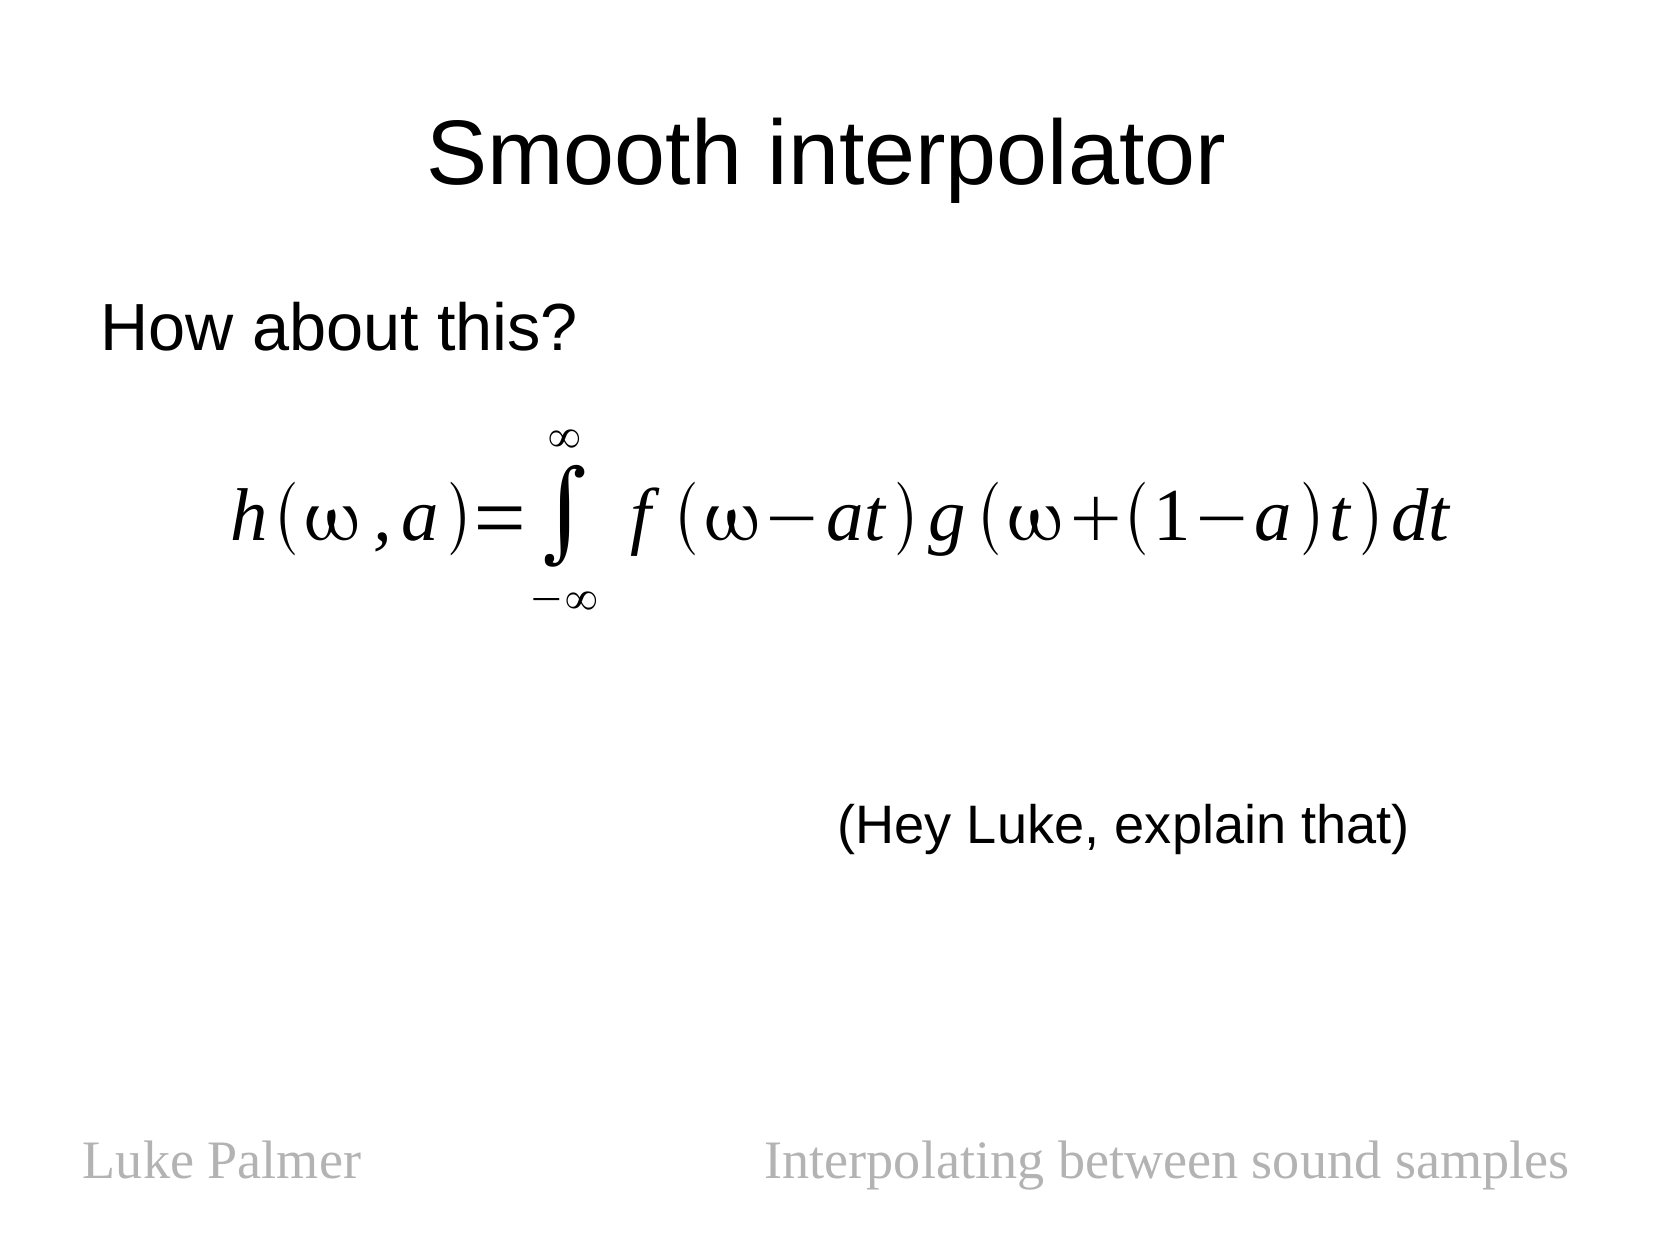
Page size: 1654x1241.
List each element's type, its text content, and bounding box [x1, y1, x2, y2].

chart [222, 409, 1456, 622]
text_box (Hey Luke, explain that) [822, 787, 1426, 863]
list How about this? [82, 290, 1571, 376]
title Smooth interpolator [82, 49, 1571, 257]
